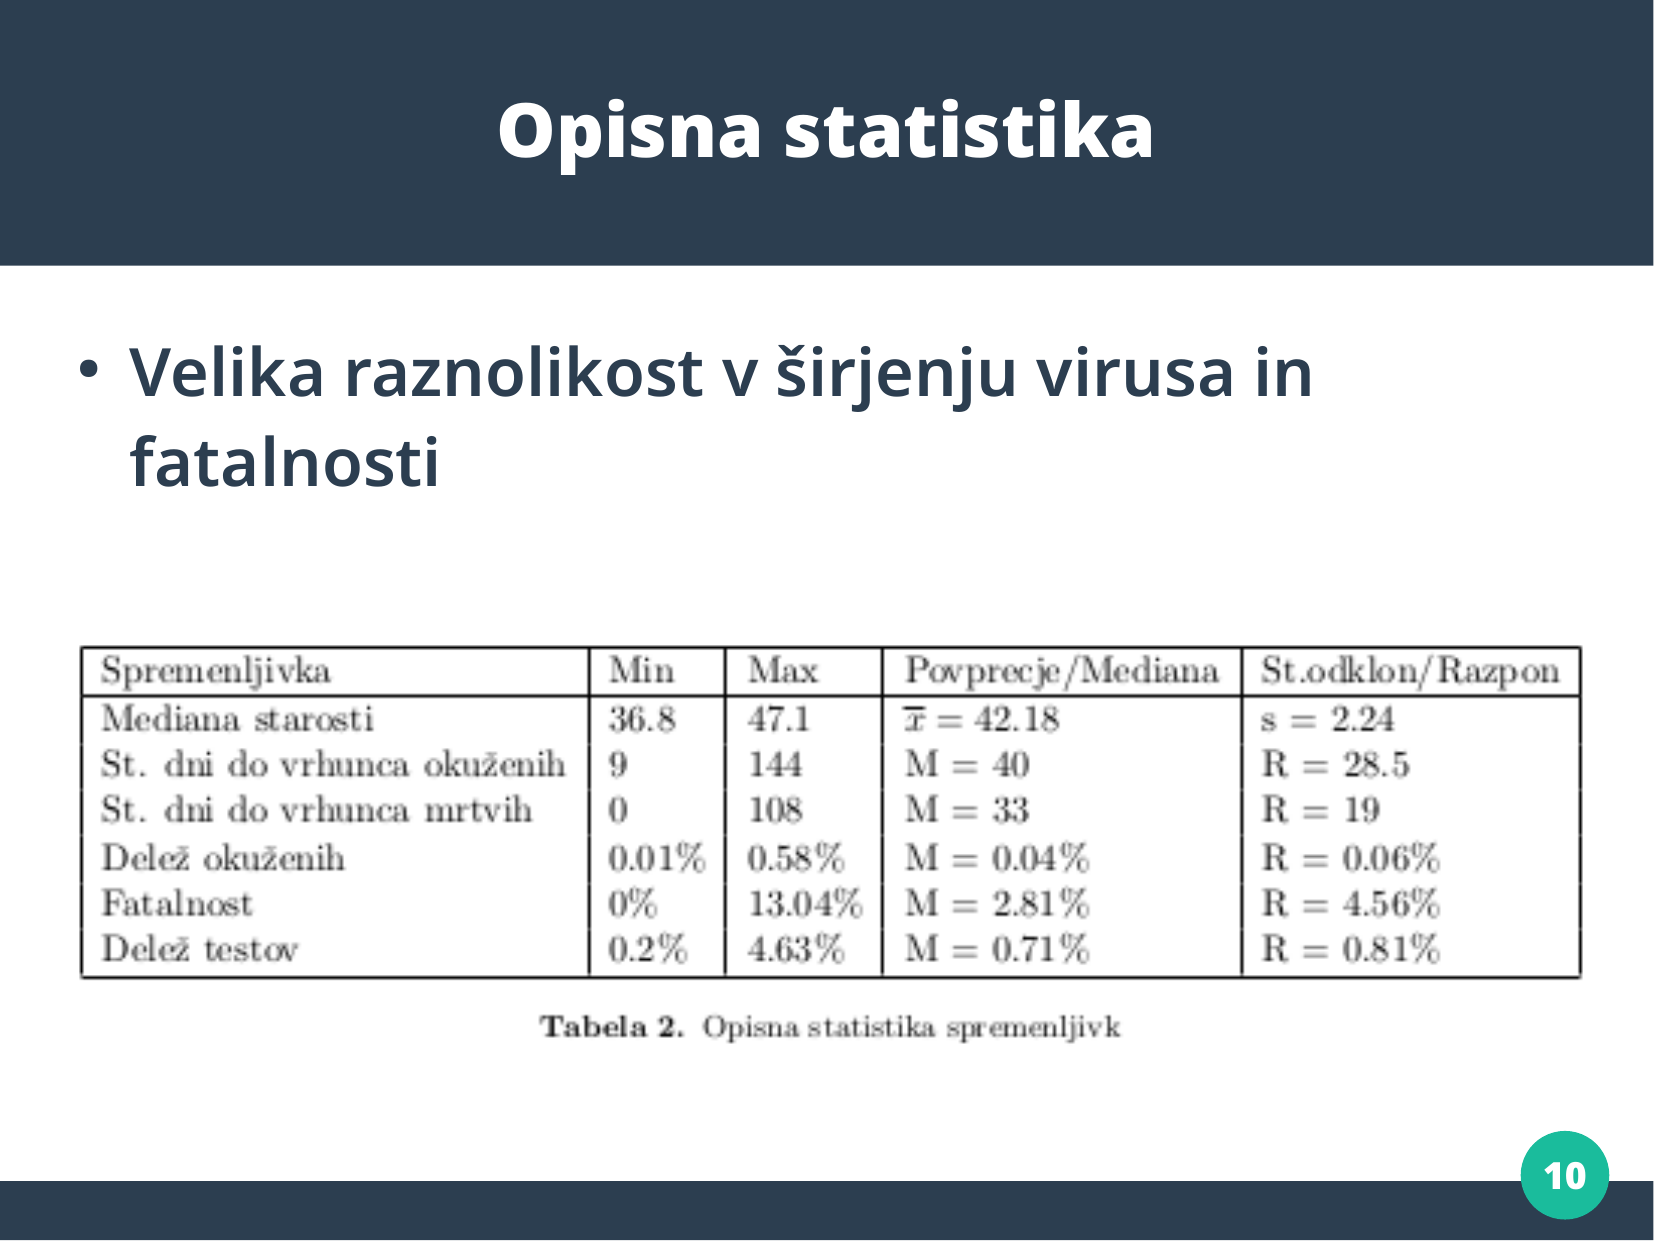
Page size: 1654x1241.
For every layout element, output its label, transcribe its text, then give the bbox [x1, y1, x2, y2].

list Velika raznolikost v širjenju virusa in fatalnosti [59, 324, 1595, 720]
title Opisna statistika [59, 49, 1595, 207]
picture [75, 644, 1598, 1066]
